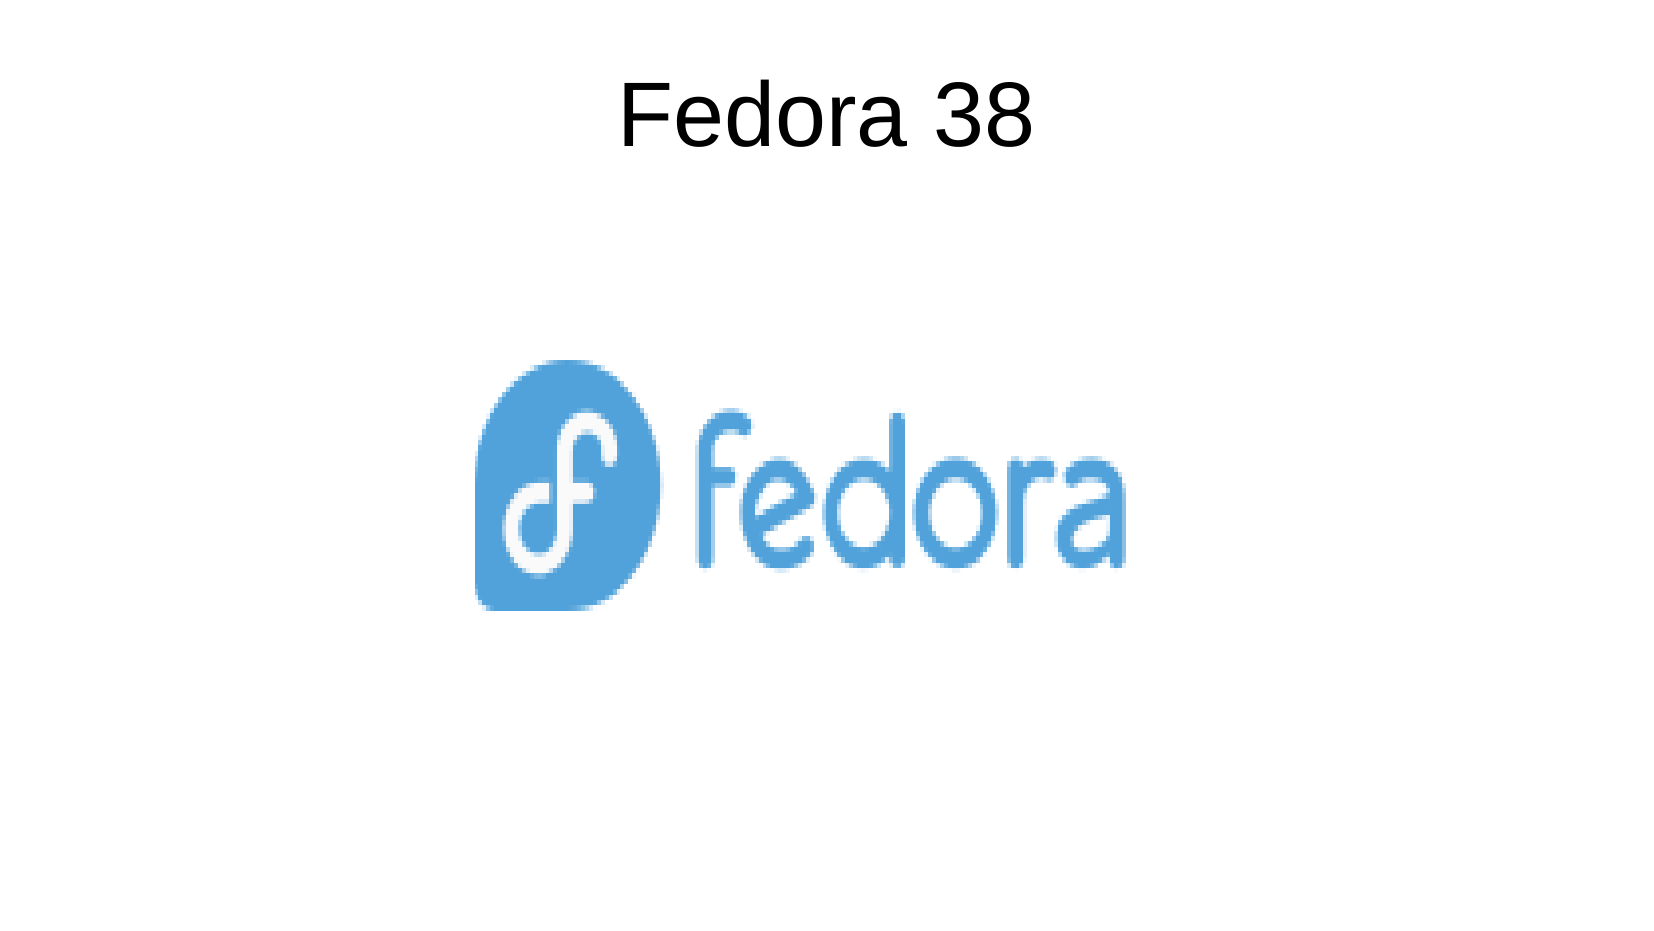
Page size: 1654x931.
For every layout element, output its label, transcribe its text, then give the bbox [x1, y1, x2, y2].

title Fedora 38 [82, 37, 1571, 193]
picture [475, 355, 1126, 611]
